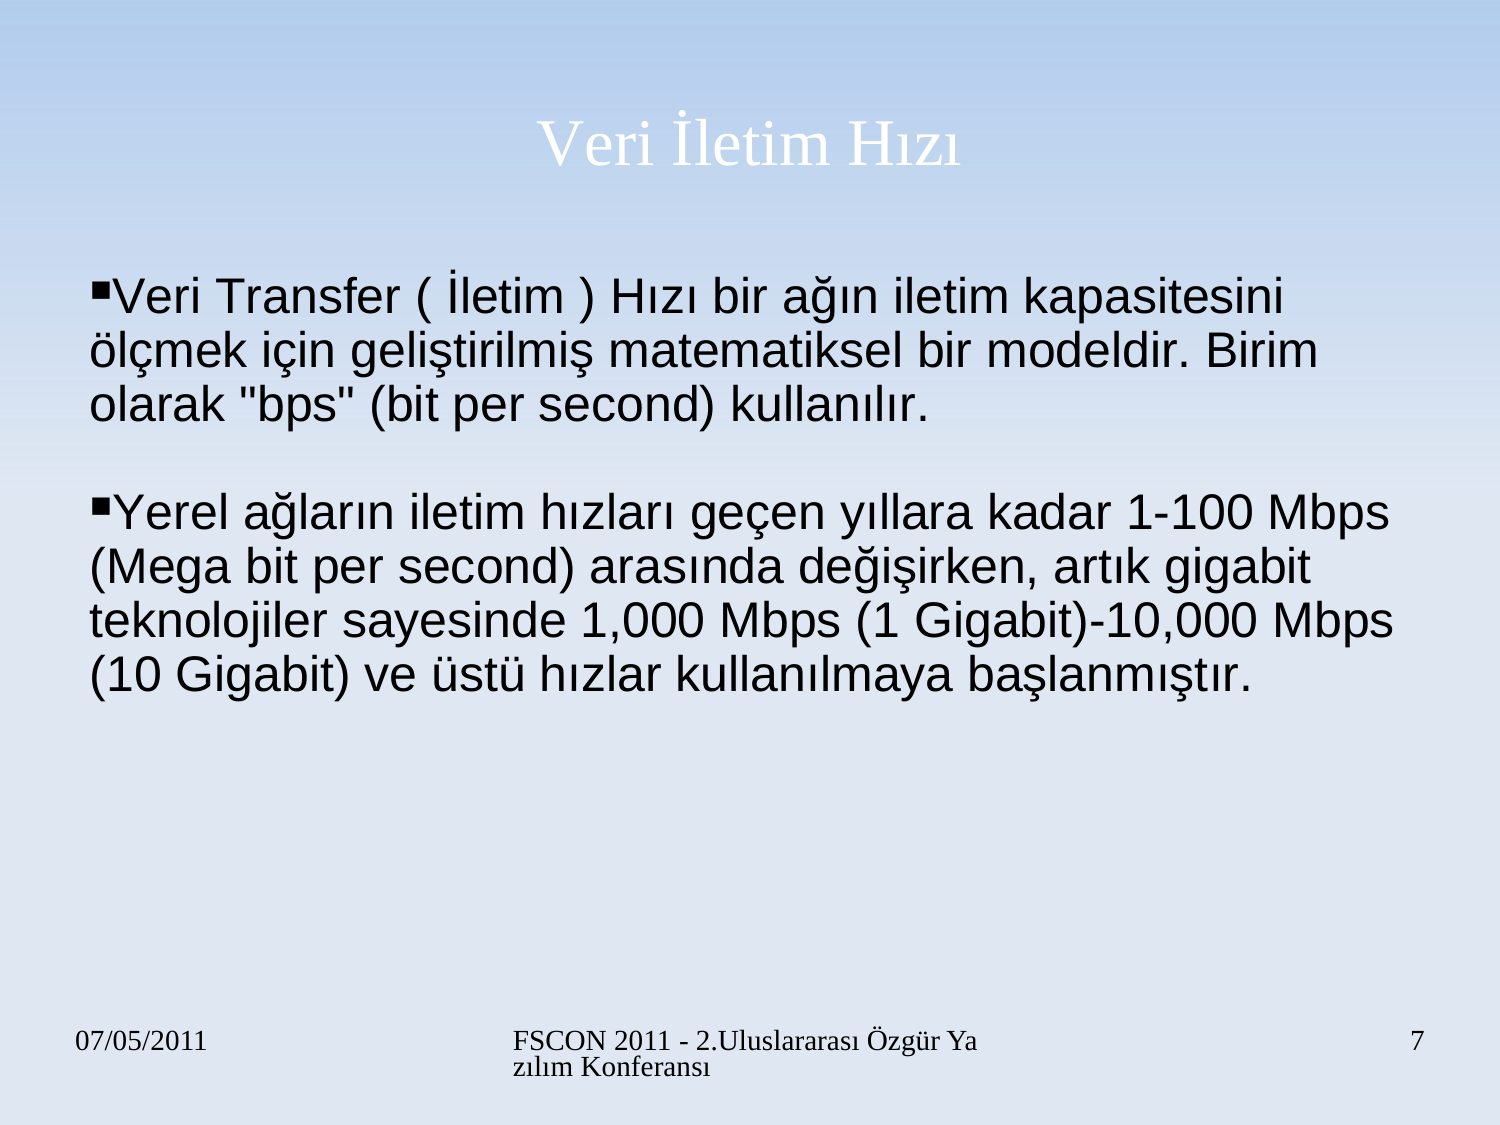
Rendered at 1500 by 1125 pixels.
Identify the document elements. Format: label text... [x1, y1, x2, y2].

text_box Veri Transfer ( İletim ) Hızı bir ağın iletim kapasitesini ölçmek için geliştirilmiş matematiksel bir modeldir. Birim olarak "bps" (bit per second) kullanılır. Yerel ağların iletim hızları geçen yıllara kadar 1-100 Mbps (Mega bit per second) arasında değişirken, artık gigabit teknolojiler sayesinde 1,000 Mbps (1 Gigabit)-10,000 Mbps (10 Gigabit) ve üstü hızlar kullanılmaya başlanmıştır. [75, 262, 1426, 1006]
picture [0, 0, 1500, 1125]
text_box Veri İletim Hızı [75, 45, 1426, 233]
